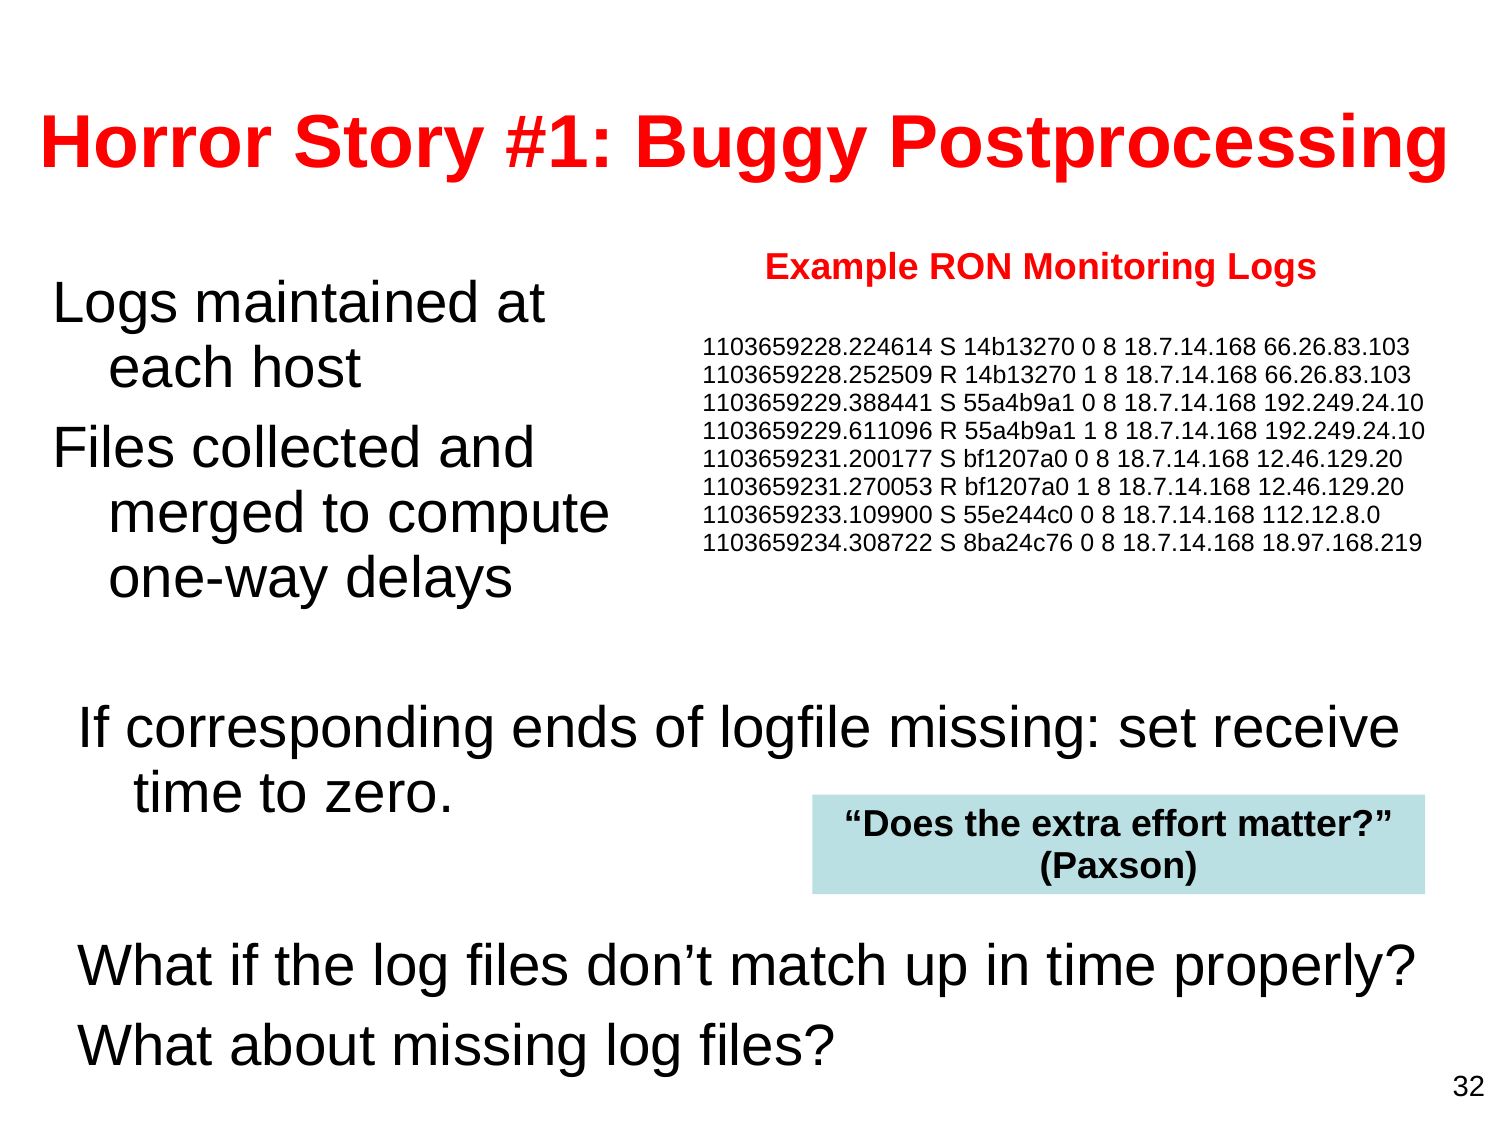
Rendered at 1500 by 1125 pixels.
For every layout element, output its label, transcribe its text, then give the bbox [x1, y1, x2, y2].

text_box “Does the extra effort matter?” (Paxson) [812, 794, 1426, 895]
list Logs maintained at each host Files collected and merged to compute one-way delays [37, 262, 700, 743]
text_box What if the log files don’t match up in time properly? What about missing log files? [62, 924, 1500, 1101]
text_box If corresponding ends of logfile missing: set receive time to zero. [62, 687, 1450, 863]
title Horror Story #1: Buggy Postprocessing [24, 47, 1500, 236]
text_box Example RON Monitoring Logs [749, 237, 1375, 295]
text_box 1103659228.224614 S 14b13270 0 8 18.7.14.168 66.26.83.103 1103659228.252509 R 14b13270 1 8 18.7.14.168 66.26.83.103 1103659229.388441 S 55a4b9a1 0 8 18.7.14.168 192.249.24.10 1103659229.611096 R 55a4b9a1 1 8 18.7.14.168 192.249.24.10 1103659231.200177 S bf1207a0 0 8 18.7.14.168 12.46.129.20 1103659231.270053 R bf1207a0 1 8 18.7.14.168 12.46.129.20 1103659233.109900 S 55e244c0 0 8 18.7.14.168 112.12.8.0 1103659234.308722 S 8ba24c76 0 8 18.7.14.168 18.97.168.219 [687, 324, 1463, 565]
